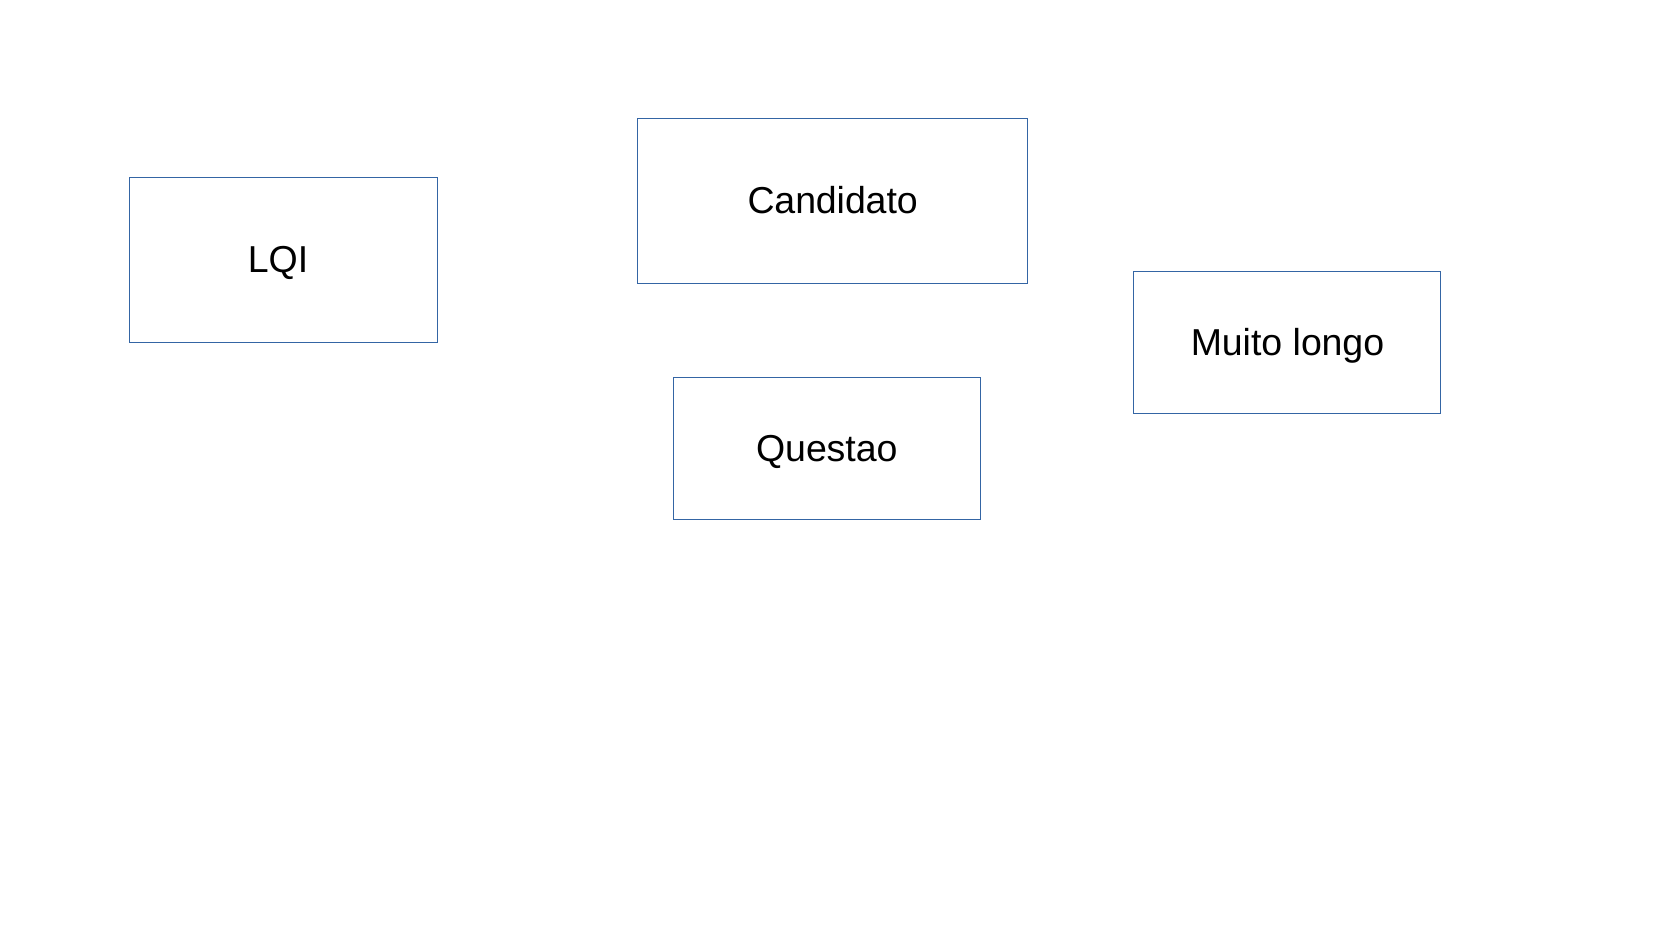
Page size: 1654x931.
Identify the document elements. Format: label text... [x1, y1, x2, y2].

text_box Candidato [637, 118, 1028, 284]
text_box Muito longo [1133, 271, 1441, 414]
text_box LQI [129, 177, 438, 343]
text_box Questao [673, 377, 981, 520]
